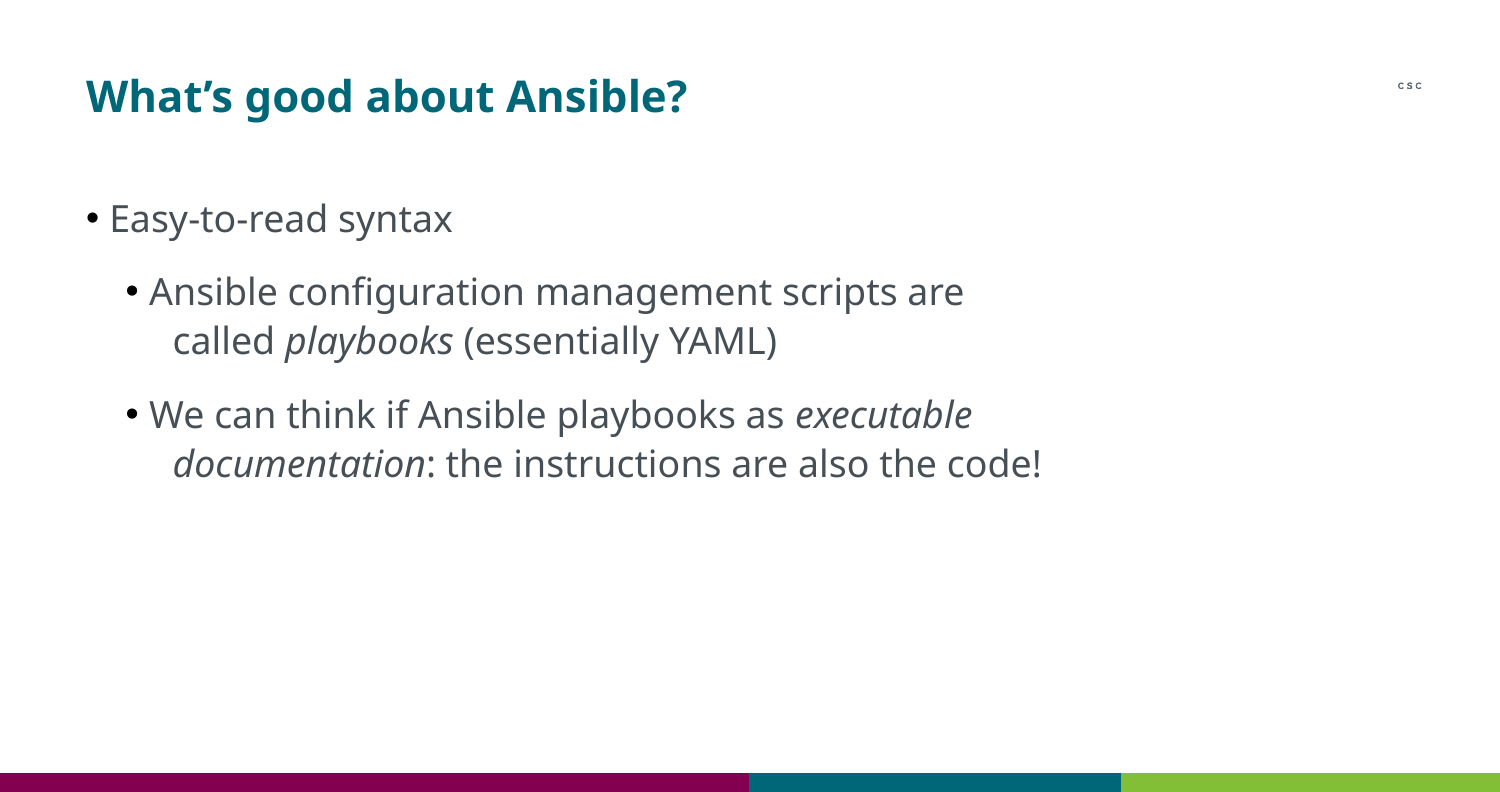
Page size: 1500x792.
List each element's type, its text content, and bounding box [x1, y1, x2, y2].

title What’s good about Ansible? [75, 28, 1346, 161]
list Easy-to-read syntax Ansible configuration management scripts are called playbooks (essentially YAML) We can think if Ansible playbooks as executable documentation: the instructions are also the code! [75, 184, 1087, 708]
